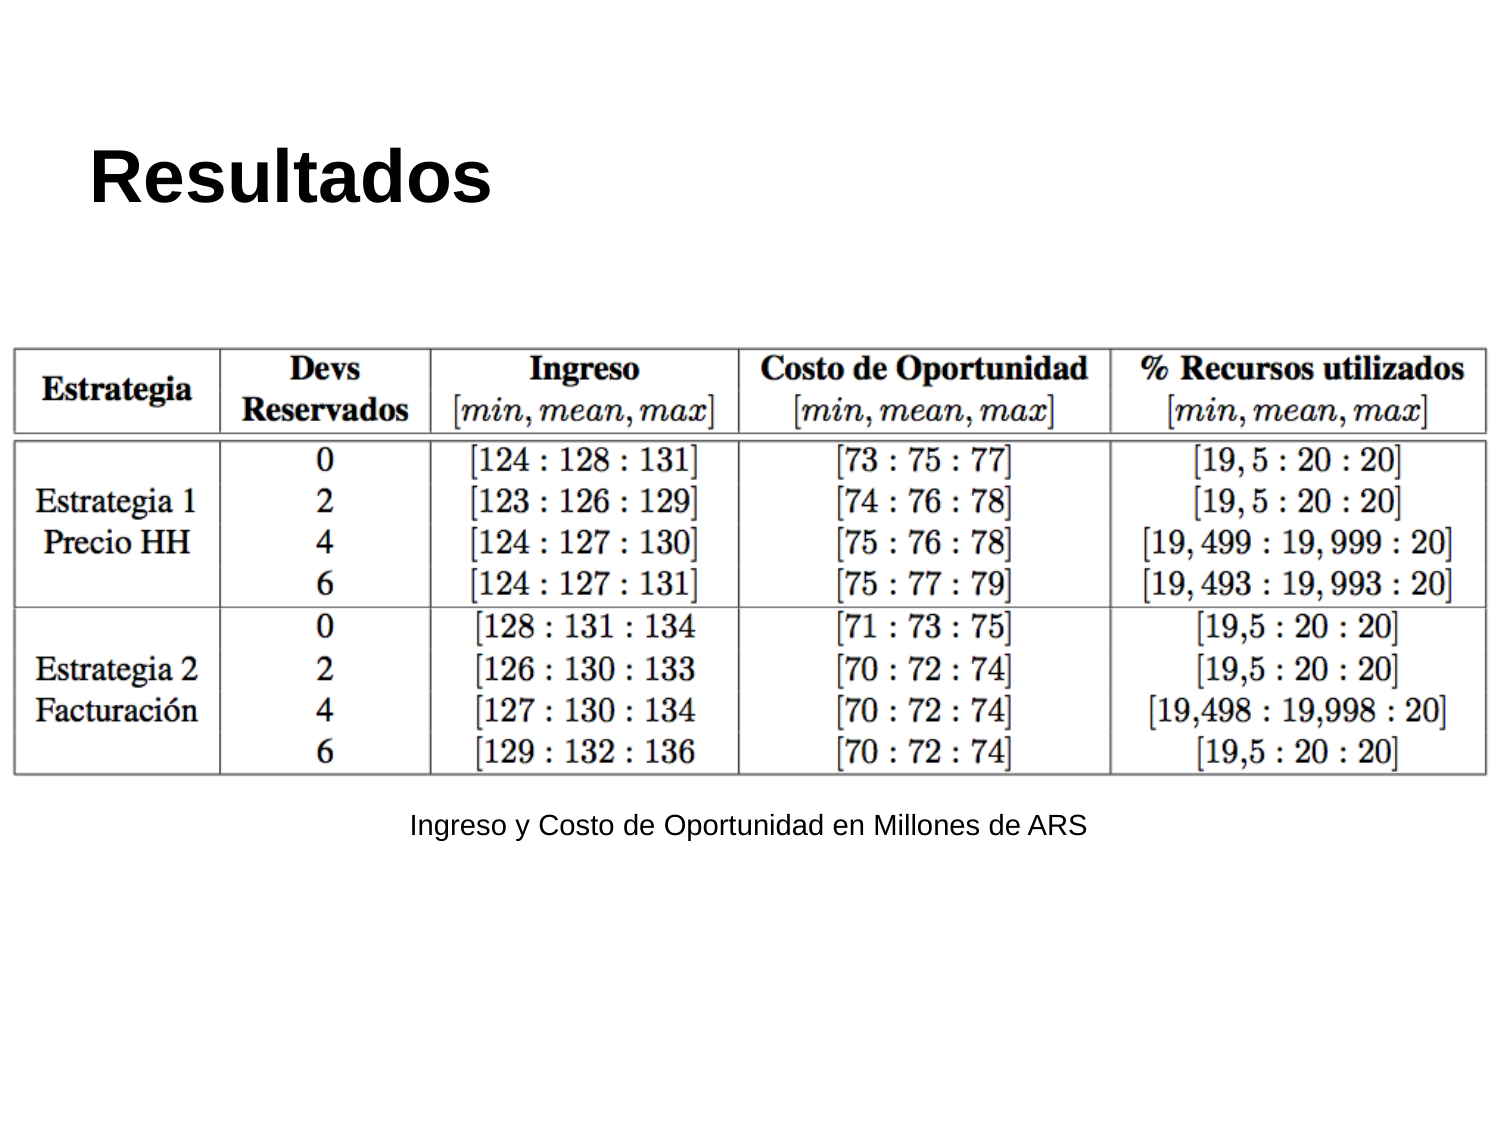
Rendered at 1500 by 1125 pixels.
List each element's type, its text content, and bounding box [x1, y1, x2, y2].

picture [0, 337, 1500, 788]
text_box Ingreso y Costo de Oportunidad en Millones de ARS [394, 798, 1106, 849]
text_box Resultados [75, 45, 1425, 233]
